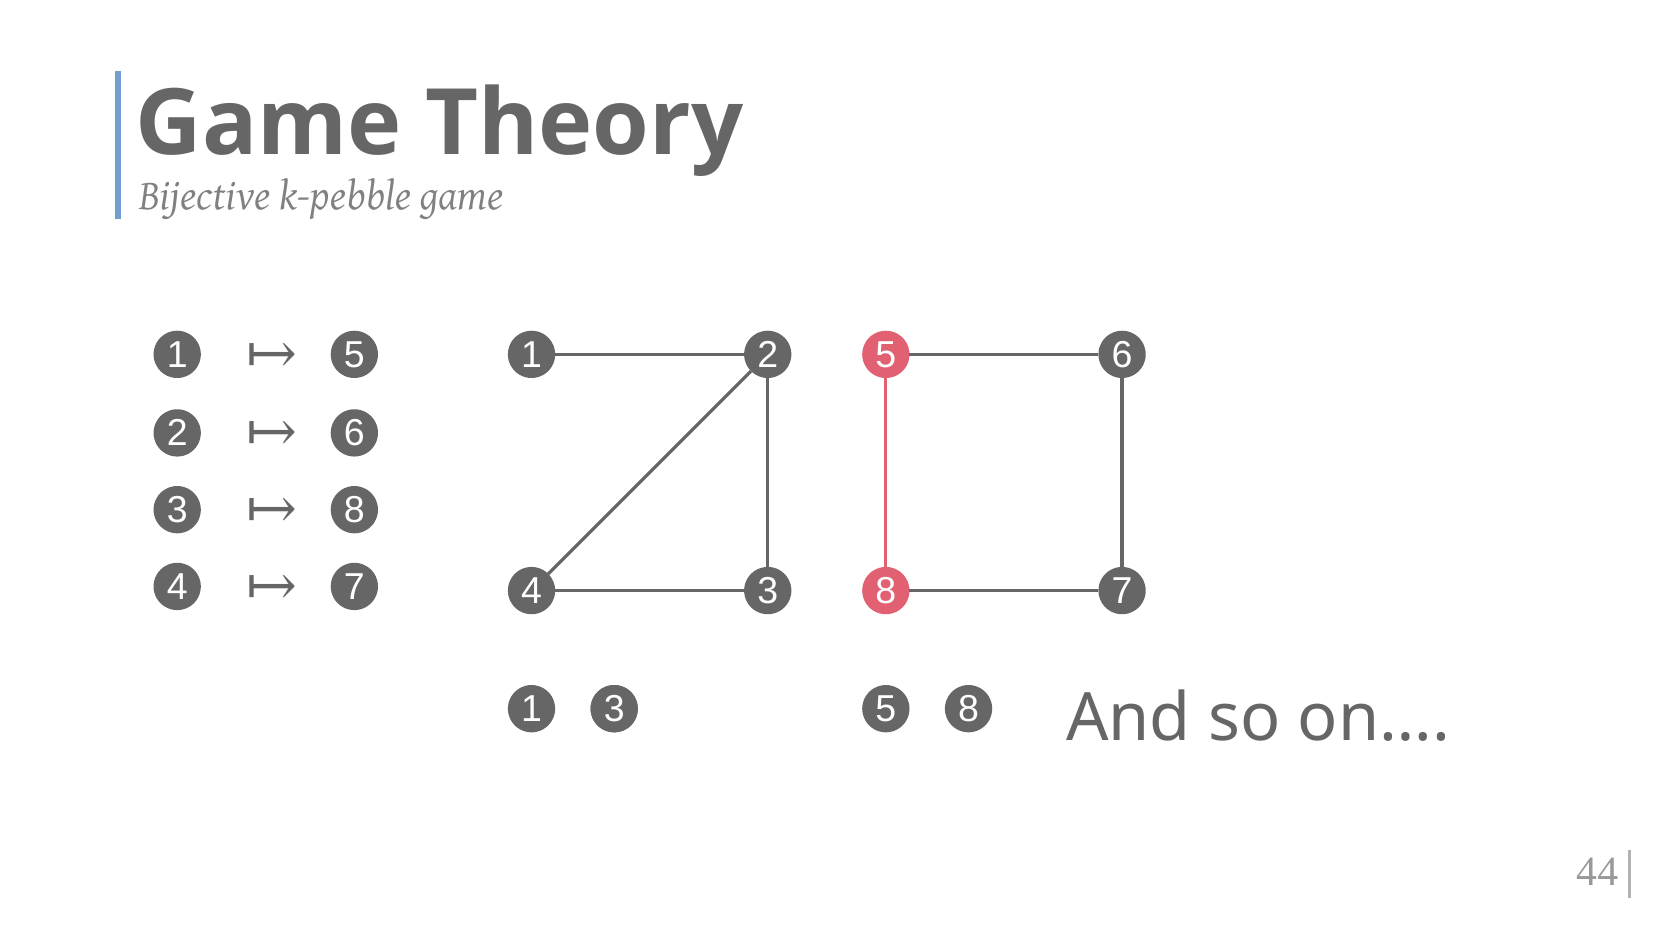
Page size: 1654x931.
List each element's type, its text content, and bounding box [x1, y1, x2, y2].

text_box ↦ [230, 474, 308, 544]
title Game Theory [135, 60, 1601, 178]
text_box Bijective k-pebble game [124, 165, 721, 229]
text_box And so on…. [1051, 661, 1654, 780]
text_box 8 [944, 685, 993, 733]
text_box 2 [744, 330, 792, 378]
text_box 6 [330, 409, 379, 457]
text_box ↦ [230, 397, 308, 467]
text_box 2 [153, 409, 201, 457]
text_box 1 [507, 330, 556, 379]
text_box 7 [330, 562, 379, 611]
text_box 5 [330, 330, 379, 379]
text_box 3 [590, 685, 638, 733]
text_box 7 [1098, 567, 1146, 615]
text_box 3 [153, 486, 201, 534]
text_box 8 [330, 486, 379, 534]
text_box 5 [862, 330, 910, 378]
text_box 8 [862, 567, 910, 615]
text_box ↦ [230, 318, 308, 388]
text_box 4 [153, 562, 201, 611]
text_box 3 [744, 567, 792, 615]
text_box 6 [1098, 330, 1146, 378]
text_box 1 [153, 330, 201, 379]
text_box ↦ [230, 550, 308, 621]
text_box 5 [862, 685, 910, 733]
text_box 4 [507, 566, 556, 615]
text_box 1 [507, 685, 556, 733]
